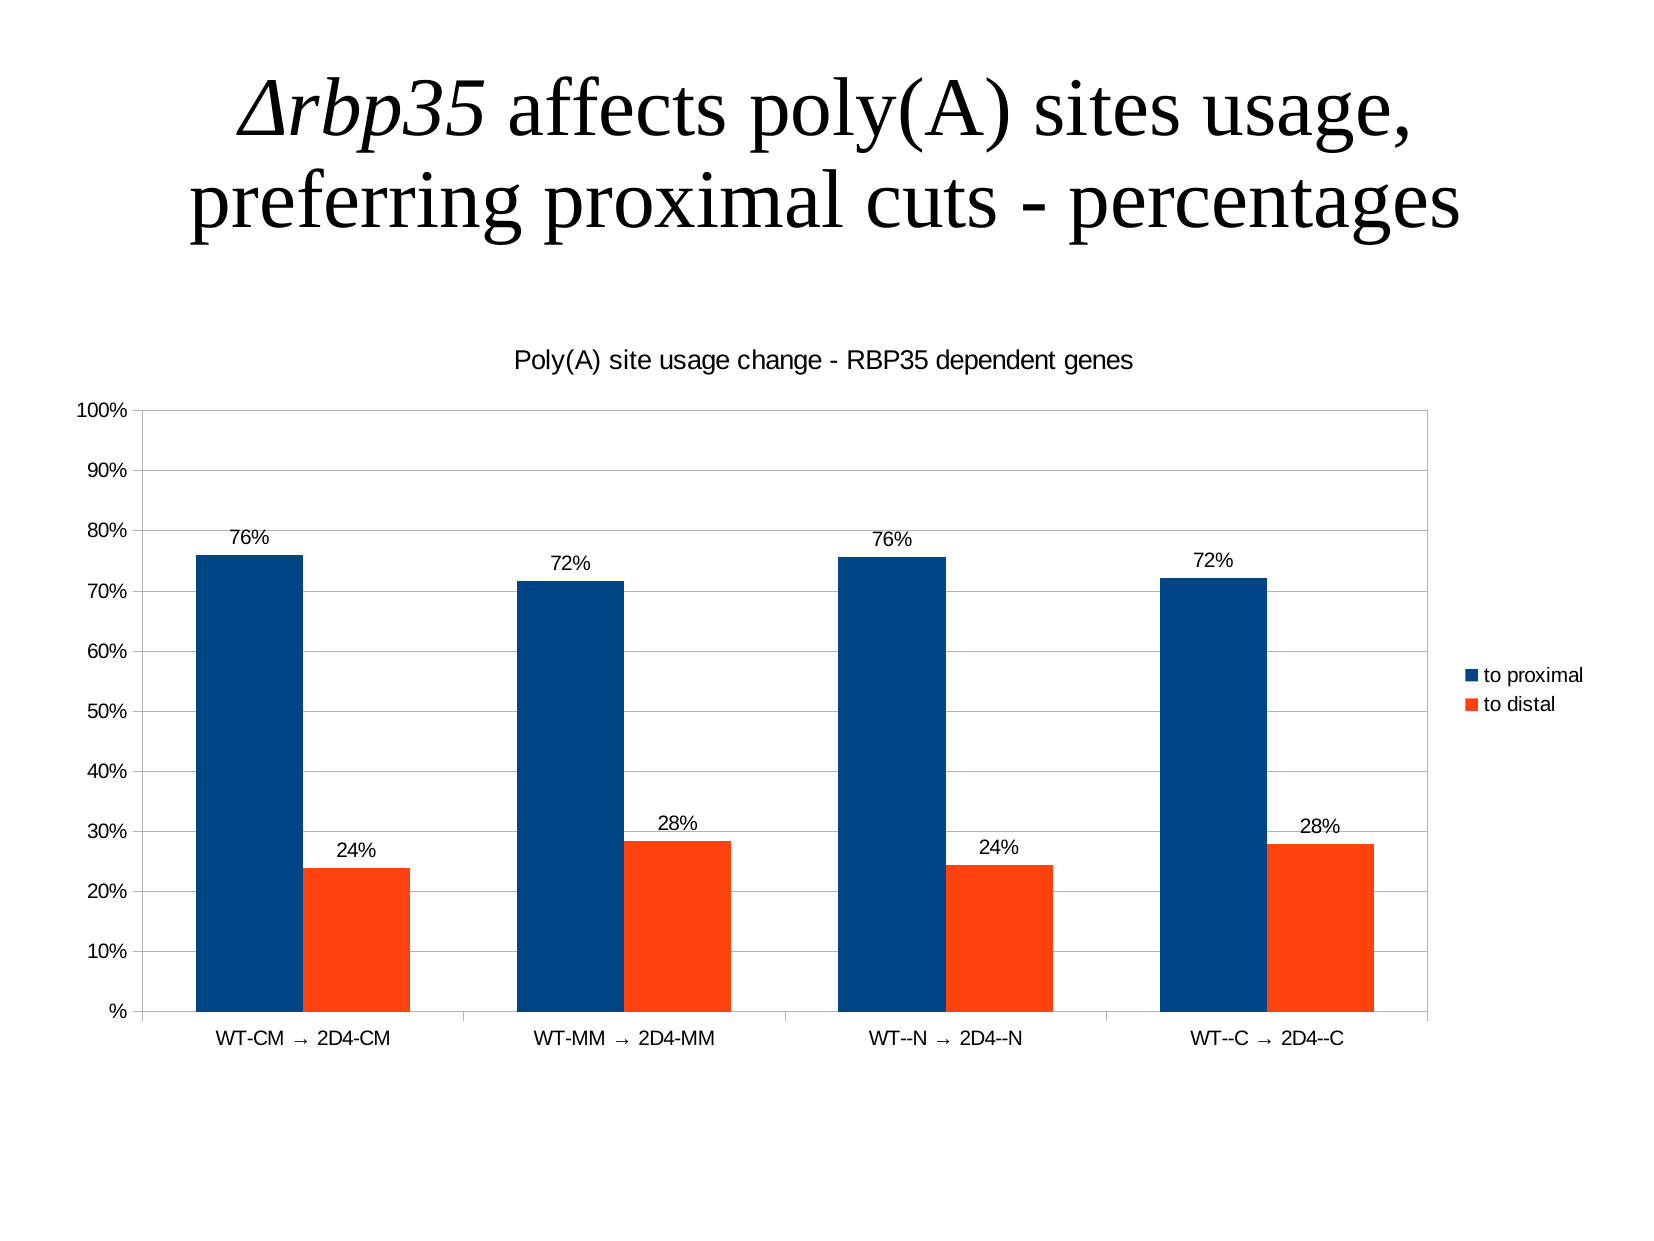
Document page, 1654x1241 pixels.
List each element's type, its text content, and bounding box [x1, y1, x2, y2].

title Δrbp35 affects poly(A) sites usage, preferring proximal cuts - percentages [82, 49, 1571, 257]
chart [45, 315, 1604, 1066]
